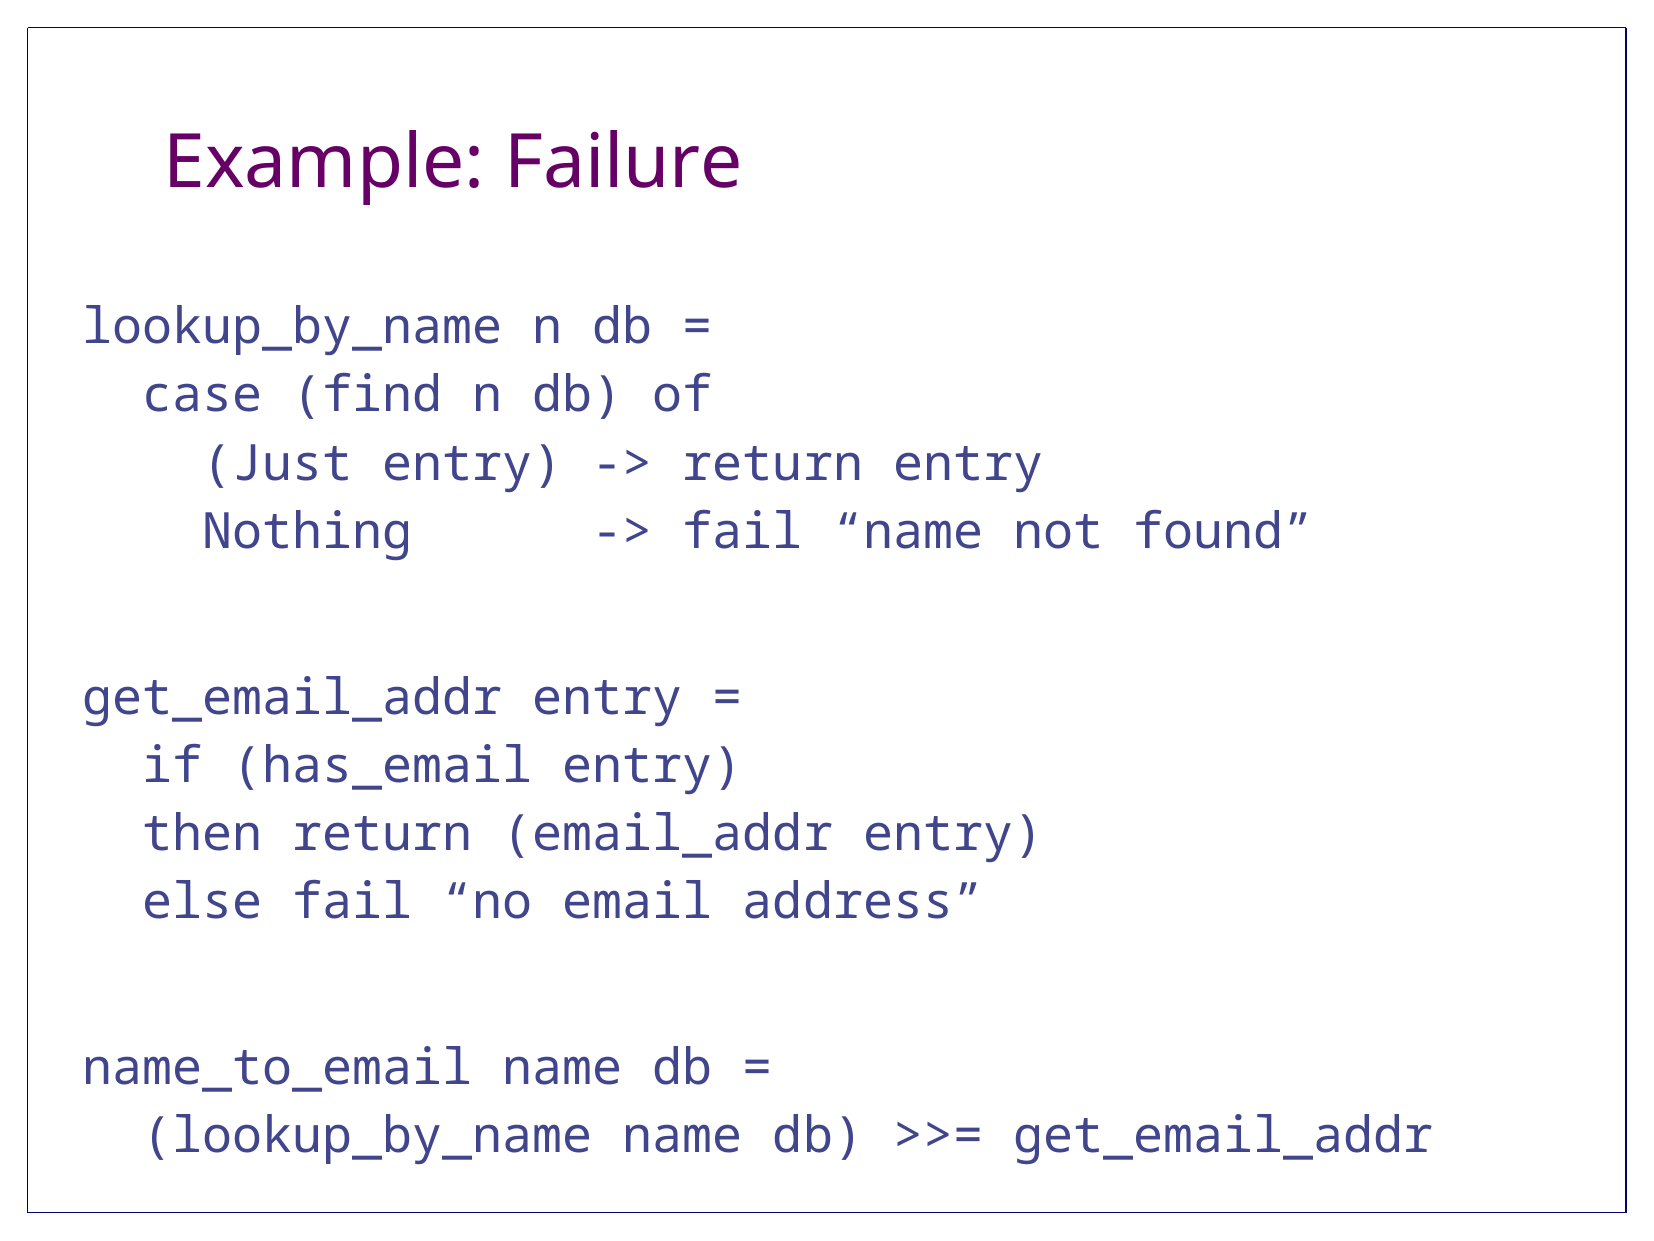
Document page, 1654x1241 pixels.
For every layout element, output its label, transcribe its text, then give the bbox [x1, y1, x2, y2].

list lookup_by_name n db = case (find n db) of (Just entry) -> return entry Nothing -> fail “name not found” get_email_addr entry = if (has_email entry) then return (email_addr entry) else fail “no email address” name_to_email name db = (lookup_by_name name db) >>= get_email_addr [82, 290, 1571, 1094]
text_box [0, 255, 389, 416]
title Example: Failure [163, 54, 1528, 262]
